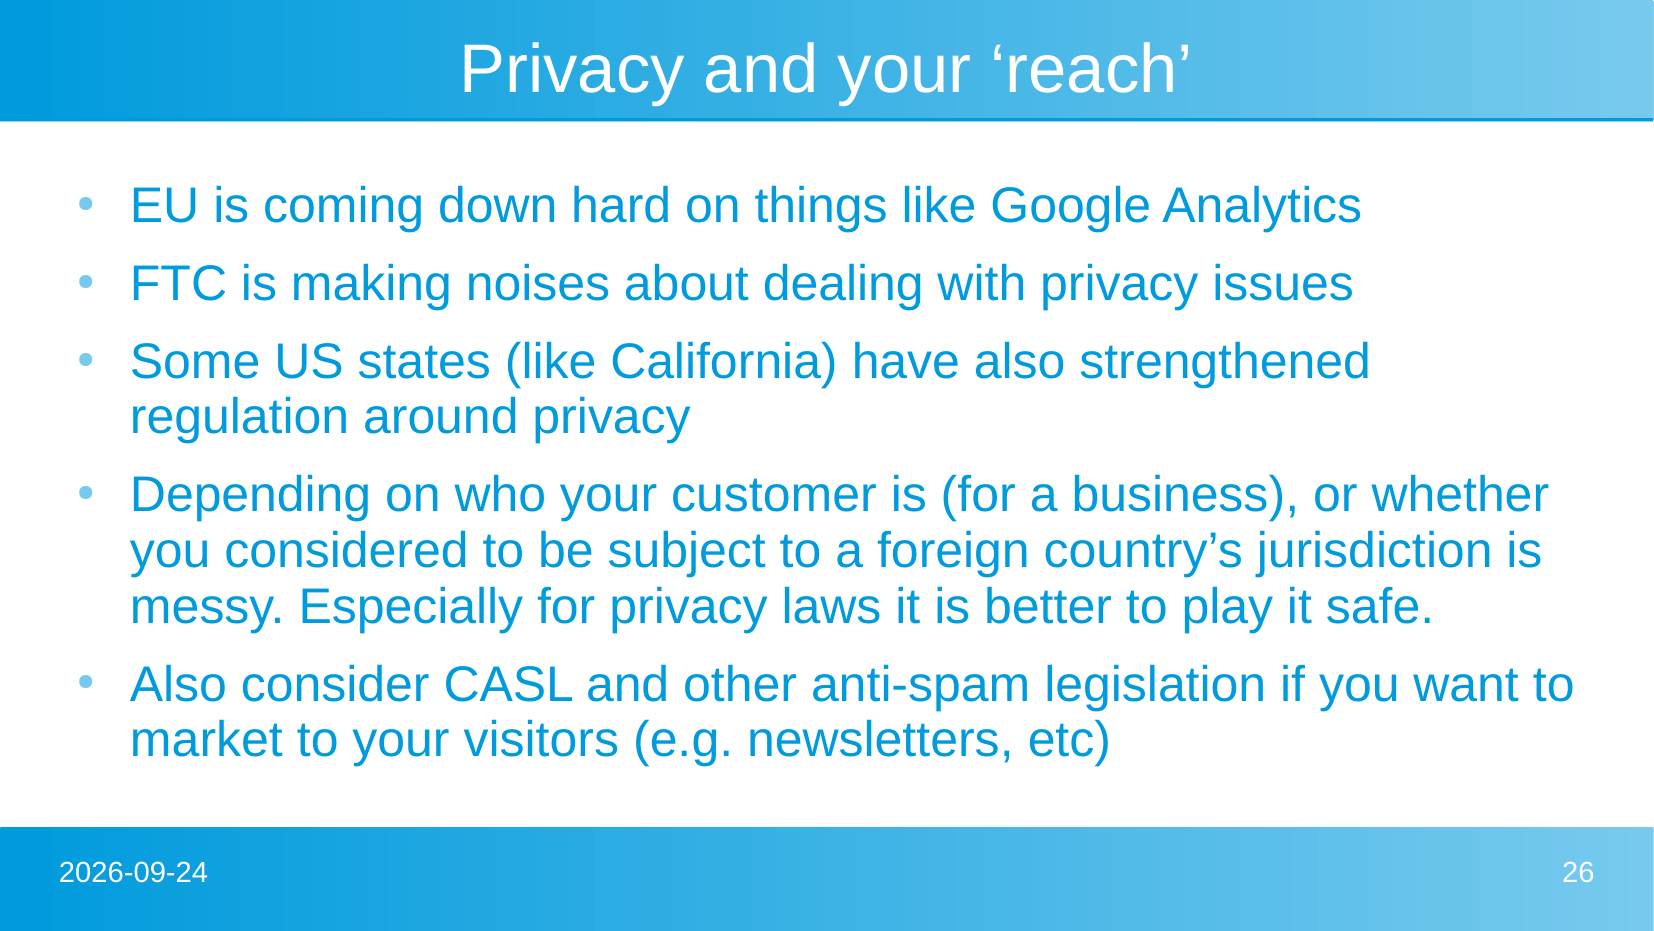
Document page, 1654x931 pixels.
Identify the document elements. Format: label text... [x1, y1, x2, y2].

list EU is coming down hard on things like Google Analytics FTC is making noises about dealing with privacy issues Some US states (like California) have also strengthened regulation around privacy Depending on who your customer is (for a business), or whether you considered to be subject to a foreign country’s jurisdiction is messy. Especially for privacy laws it is better to play it safe. Also consider CASL and other anti-spam legislation if you want to market to your visitors (e.g. newsletters, etc) [59, 177, 1595, 768]
title Privacy and your ‘reach’ [59, 29, 1595, 108]
